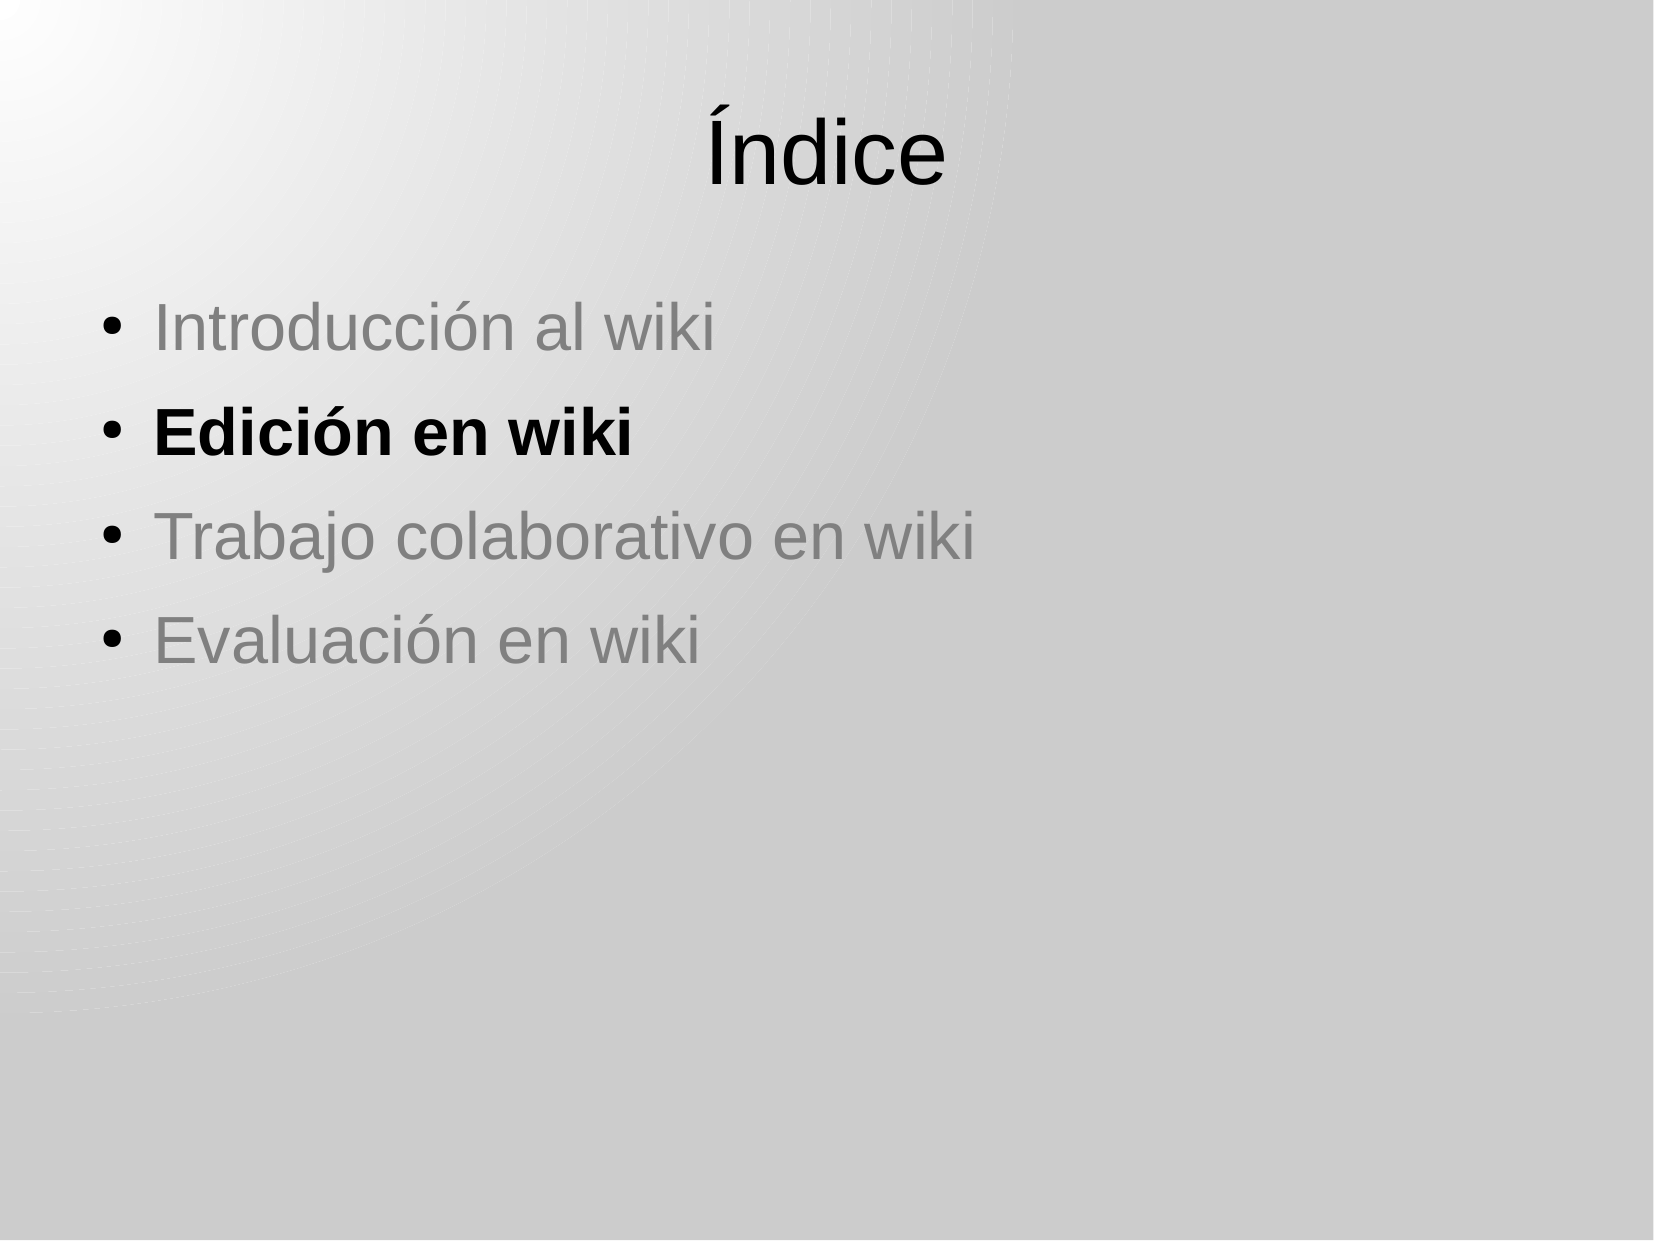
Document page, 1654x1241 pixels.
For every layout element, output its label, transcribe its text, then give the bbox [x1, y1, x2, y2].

title Índice [82, 49, 1571, 257]
list Introducción al wiki Edición en wiki Trabajo colaborativo en wiki Evaluación en wiki [82, 290, 1538, 1109]
